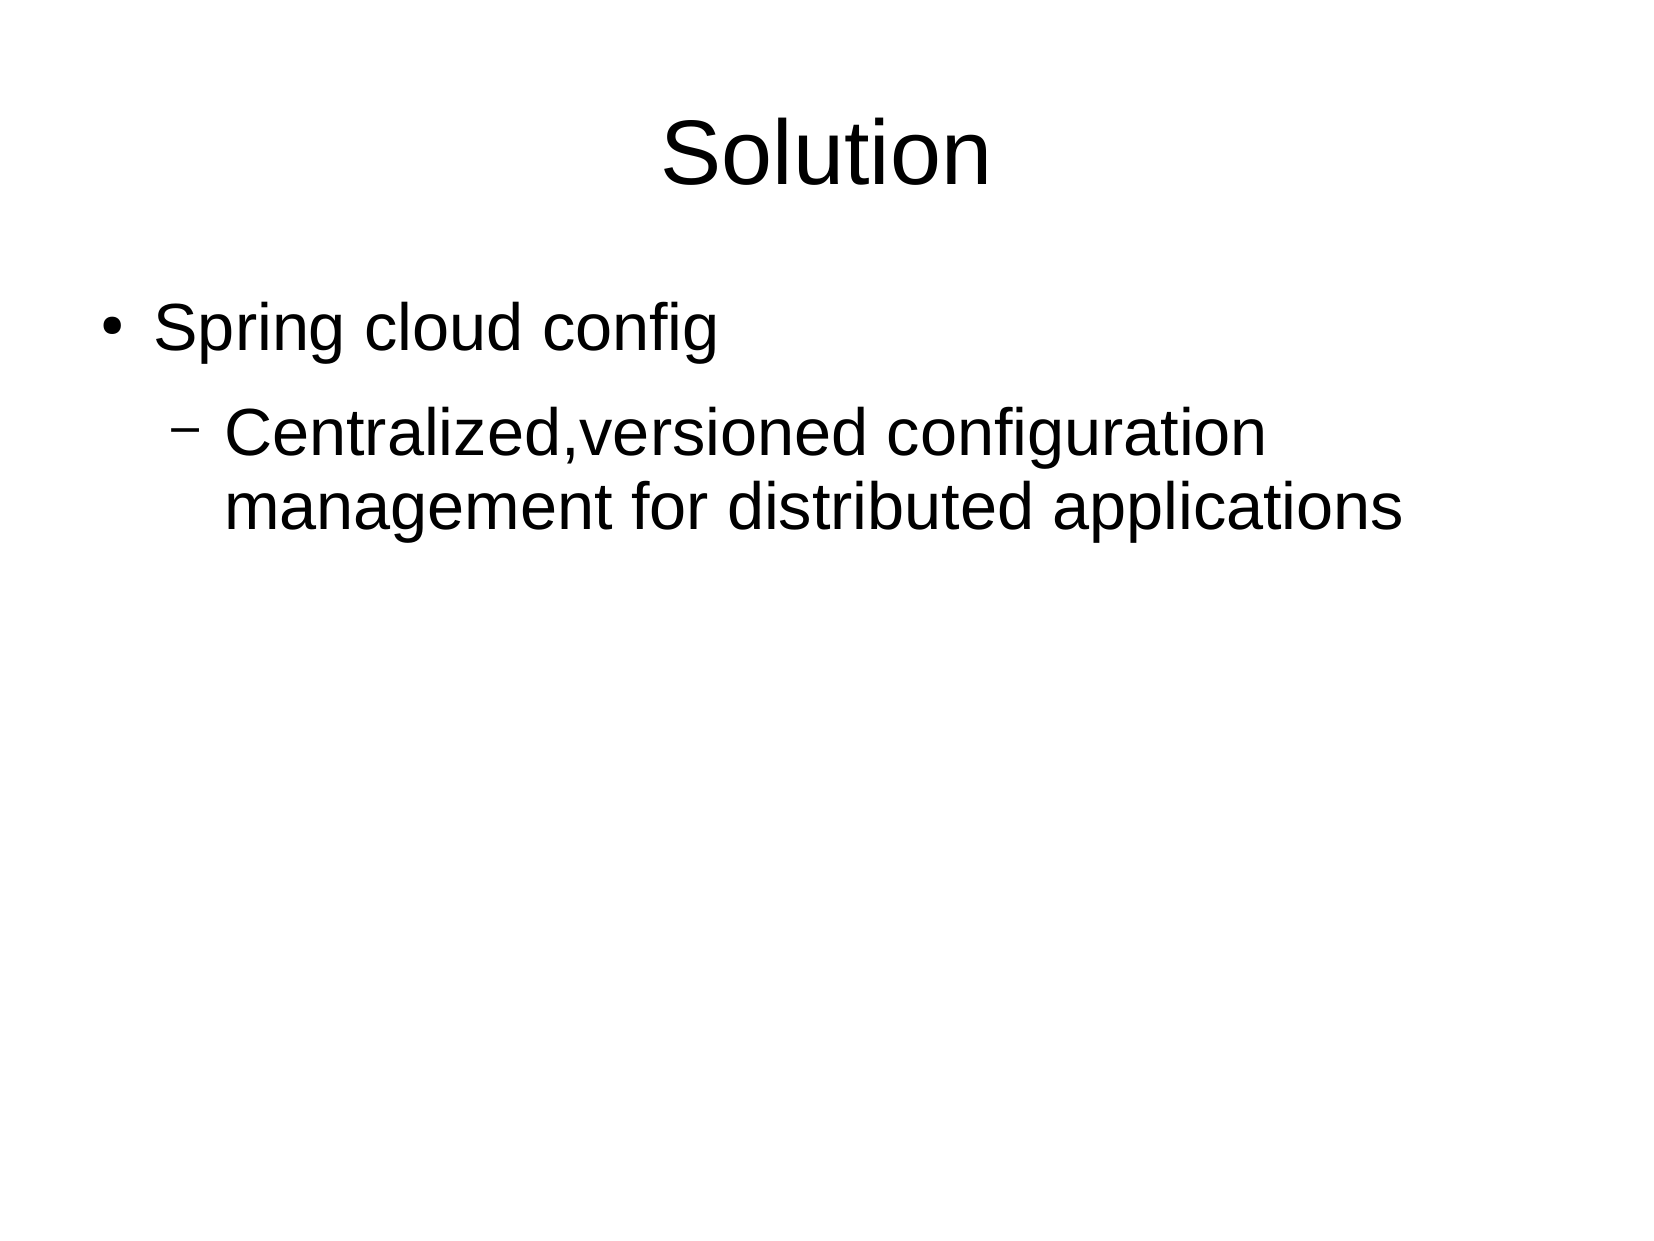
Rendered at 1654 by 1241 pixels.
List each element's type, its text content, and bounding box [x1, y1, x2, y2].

title Solution [82, 49, 1571, 257]
list Spring cloud config Centralized,versioned configuration management for distributed applications [82, 290, 1571, 1109]
